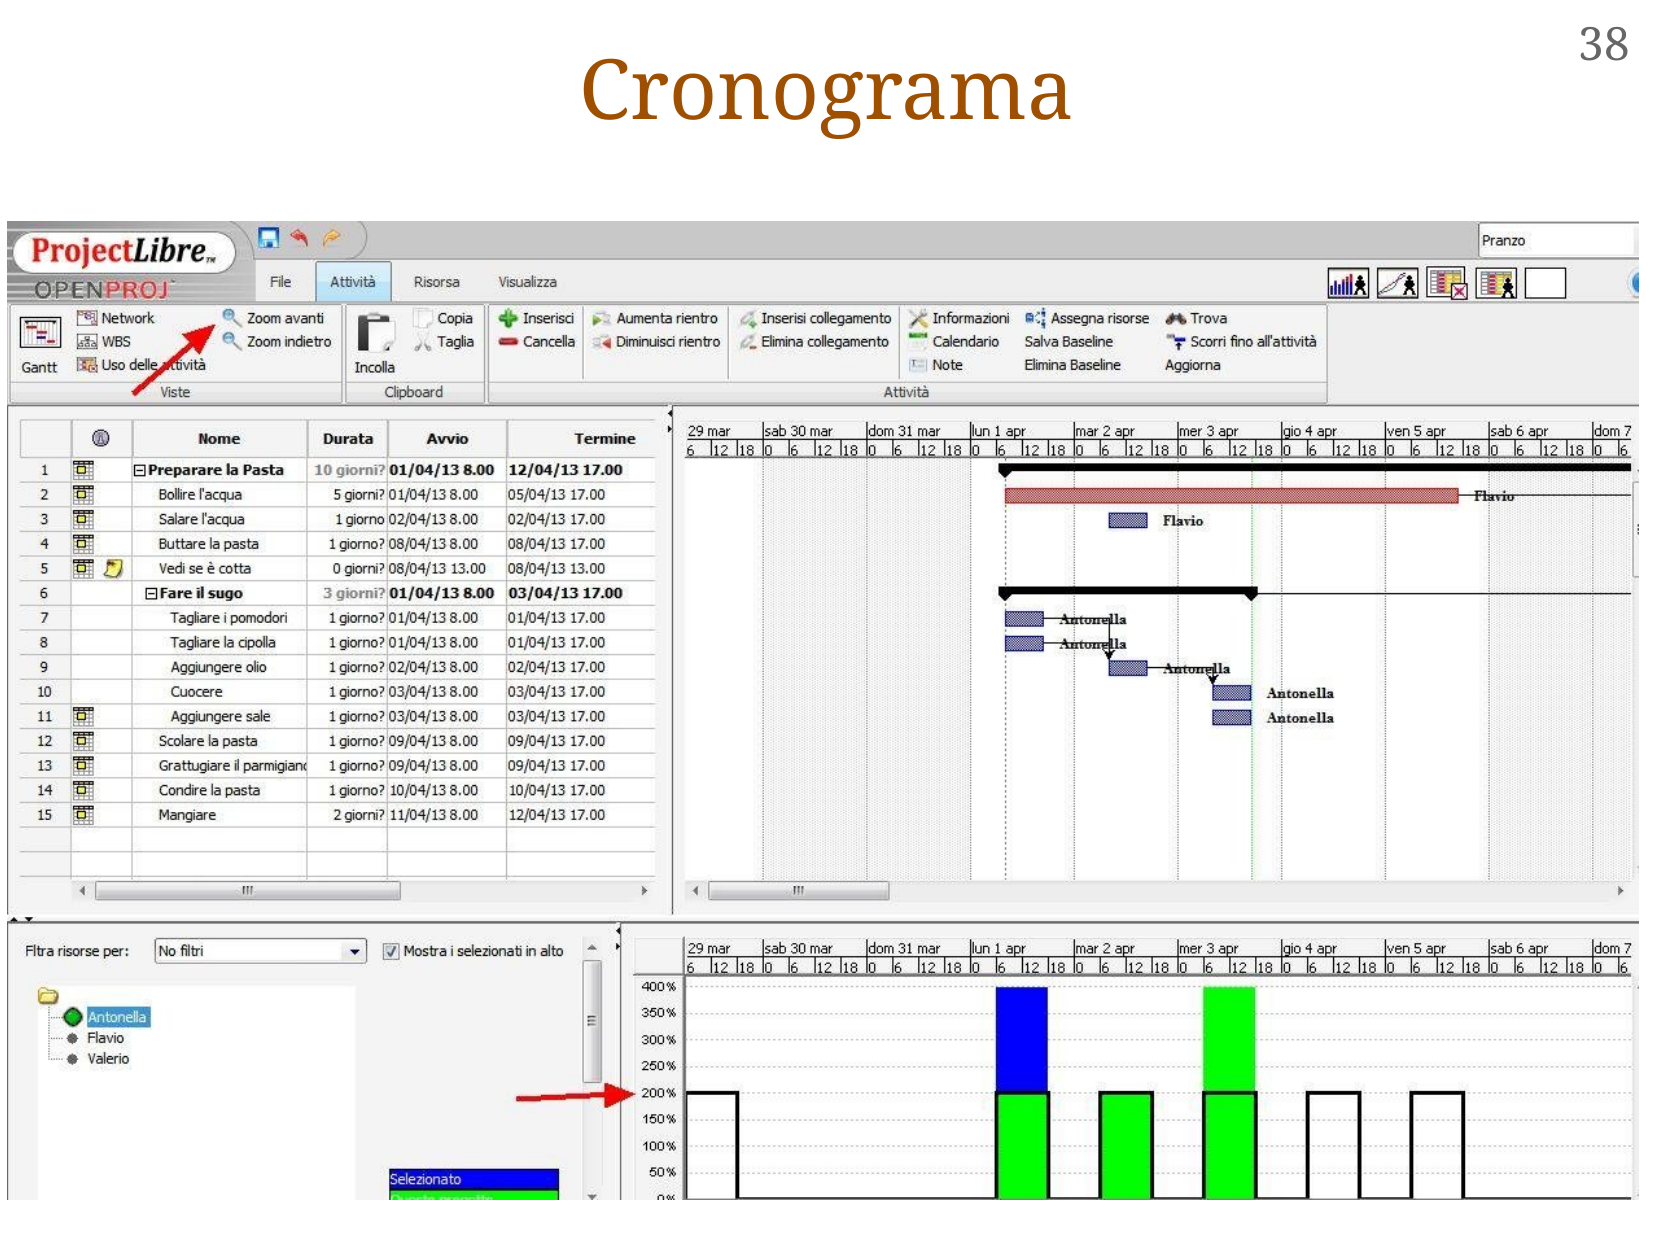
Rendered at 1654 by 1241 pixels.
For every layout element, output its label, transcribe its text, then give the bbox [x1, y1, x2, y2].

title Cronograma [59, 29, 1595, 148]
picture [7, 221, 1639, 1200]
